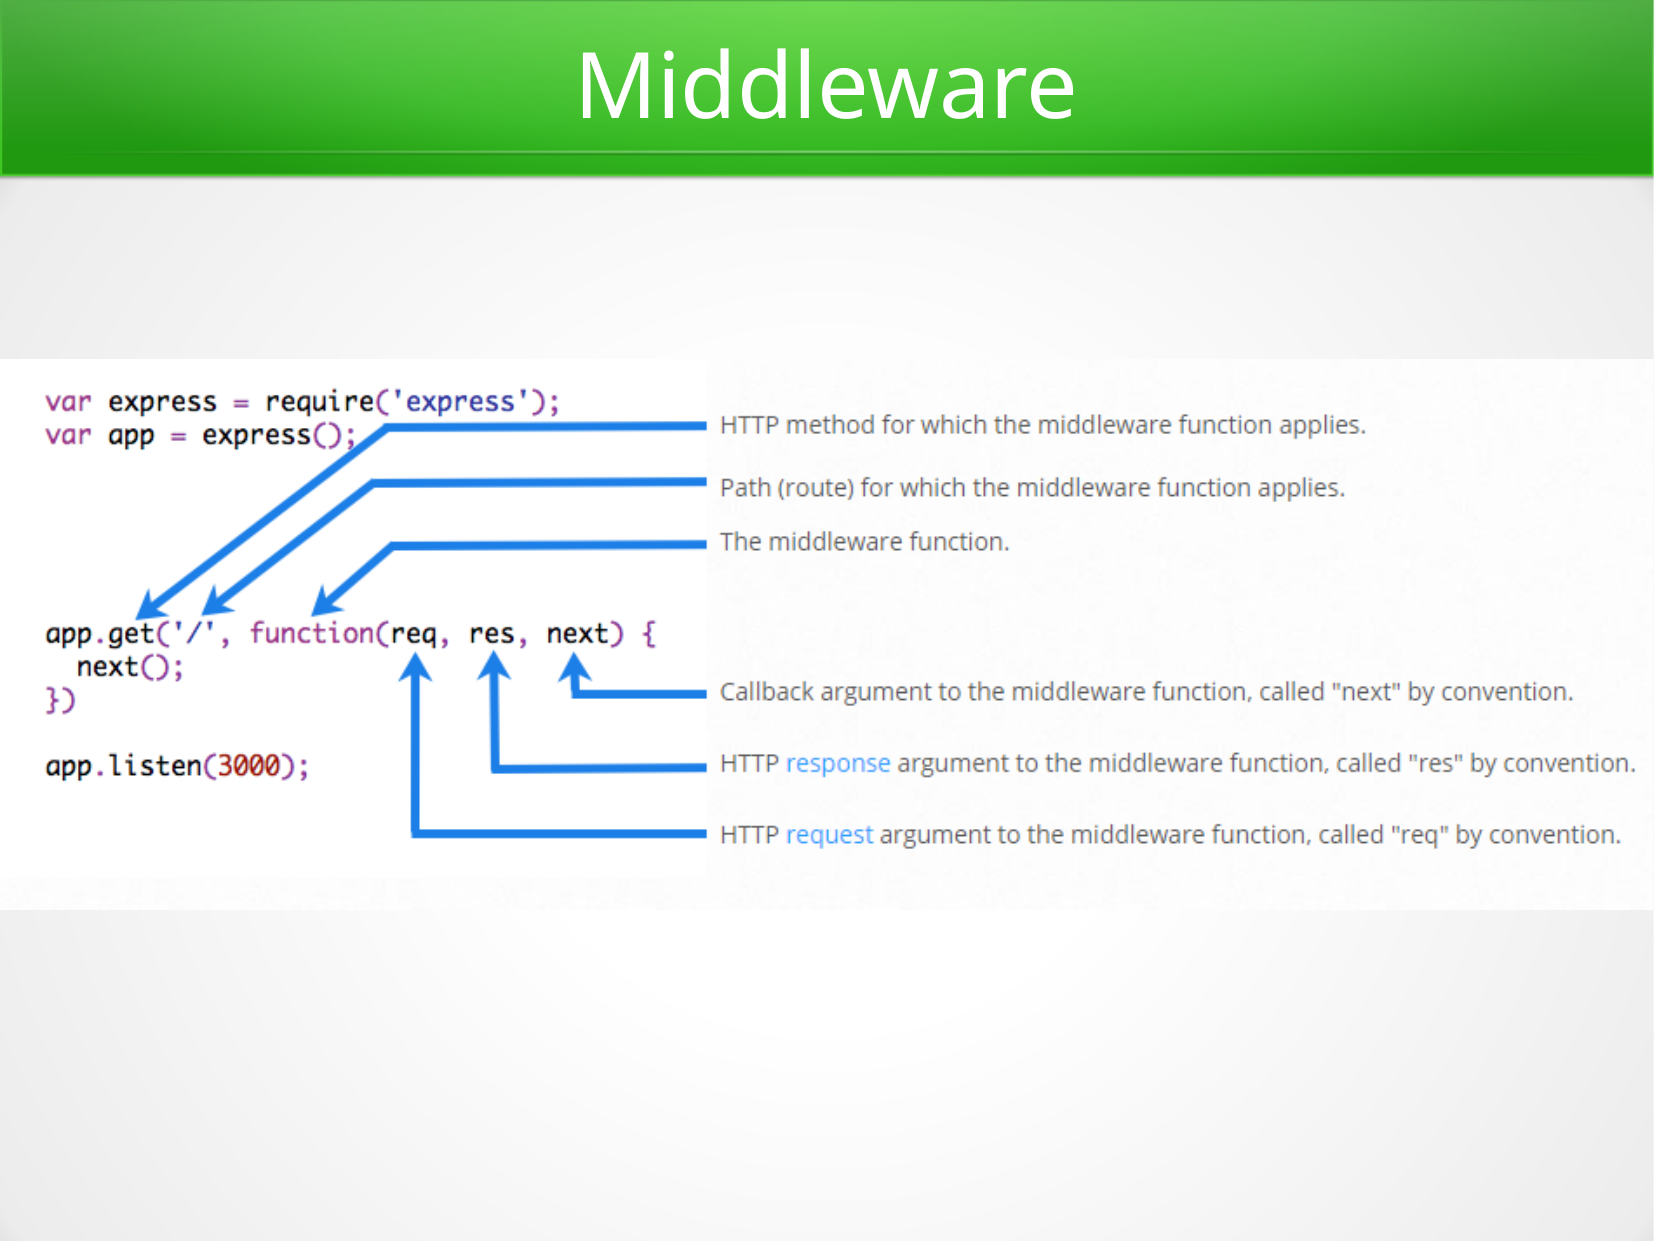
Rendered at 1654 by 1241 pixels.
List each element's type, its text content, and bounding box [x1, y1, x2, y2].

title Middleware [82, 11, 1571, 154]
picture [0, 0, 1654, 1241]
